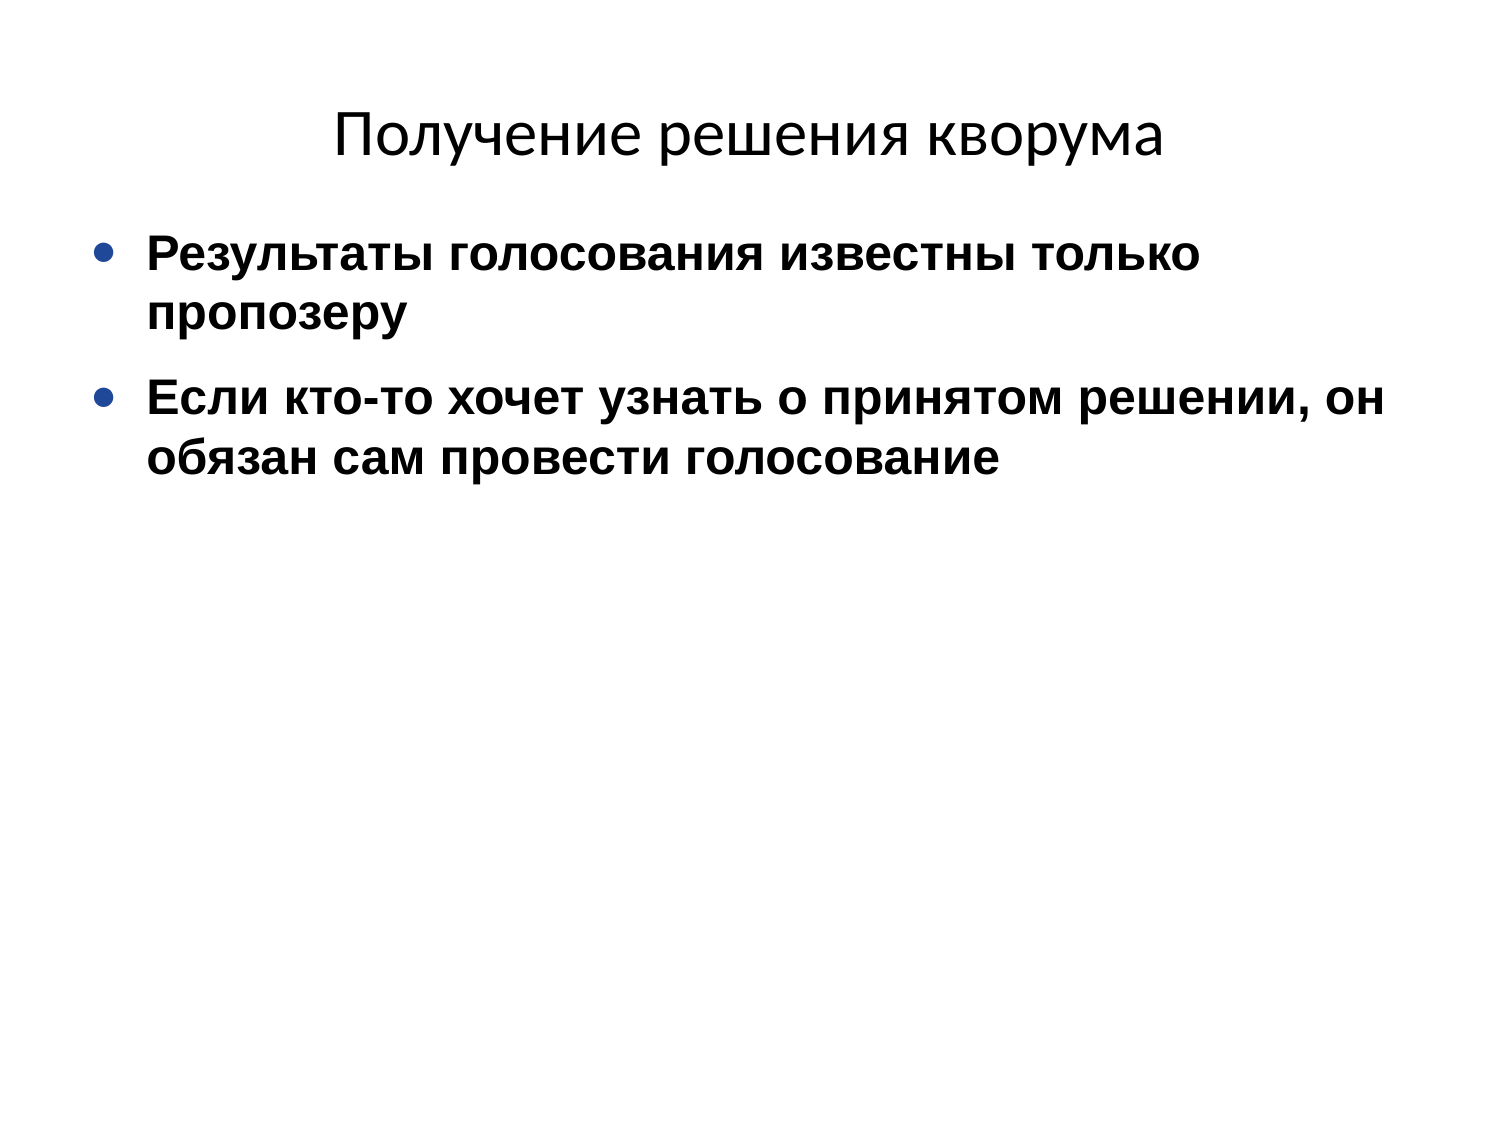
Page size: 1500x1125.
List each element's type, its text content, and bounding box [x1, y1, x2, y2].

list Результаты голосования известны только пропозеру Если кто-то хочет узнать о принятом решении, он обязан сам провести голосование [75, 233, 1425, 1005]
title Получение решения кворума [75, 45, 1426, 233]
